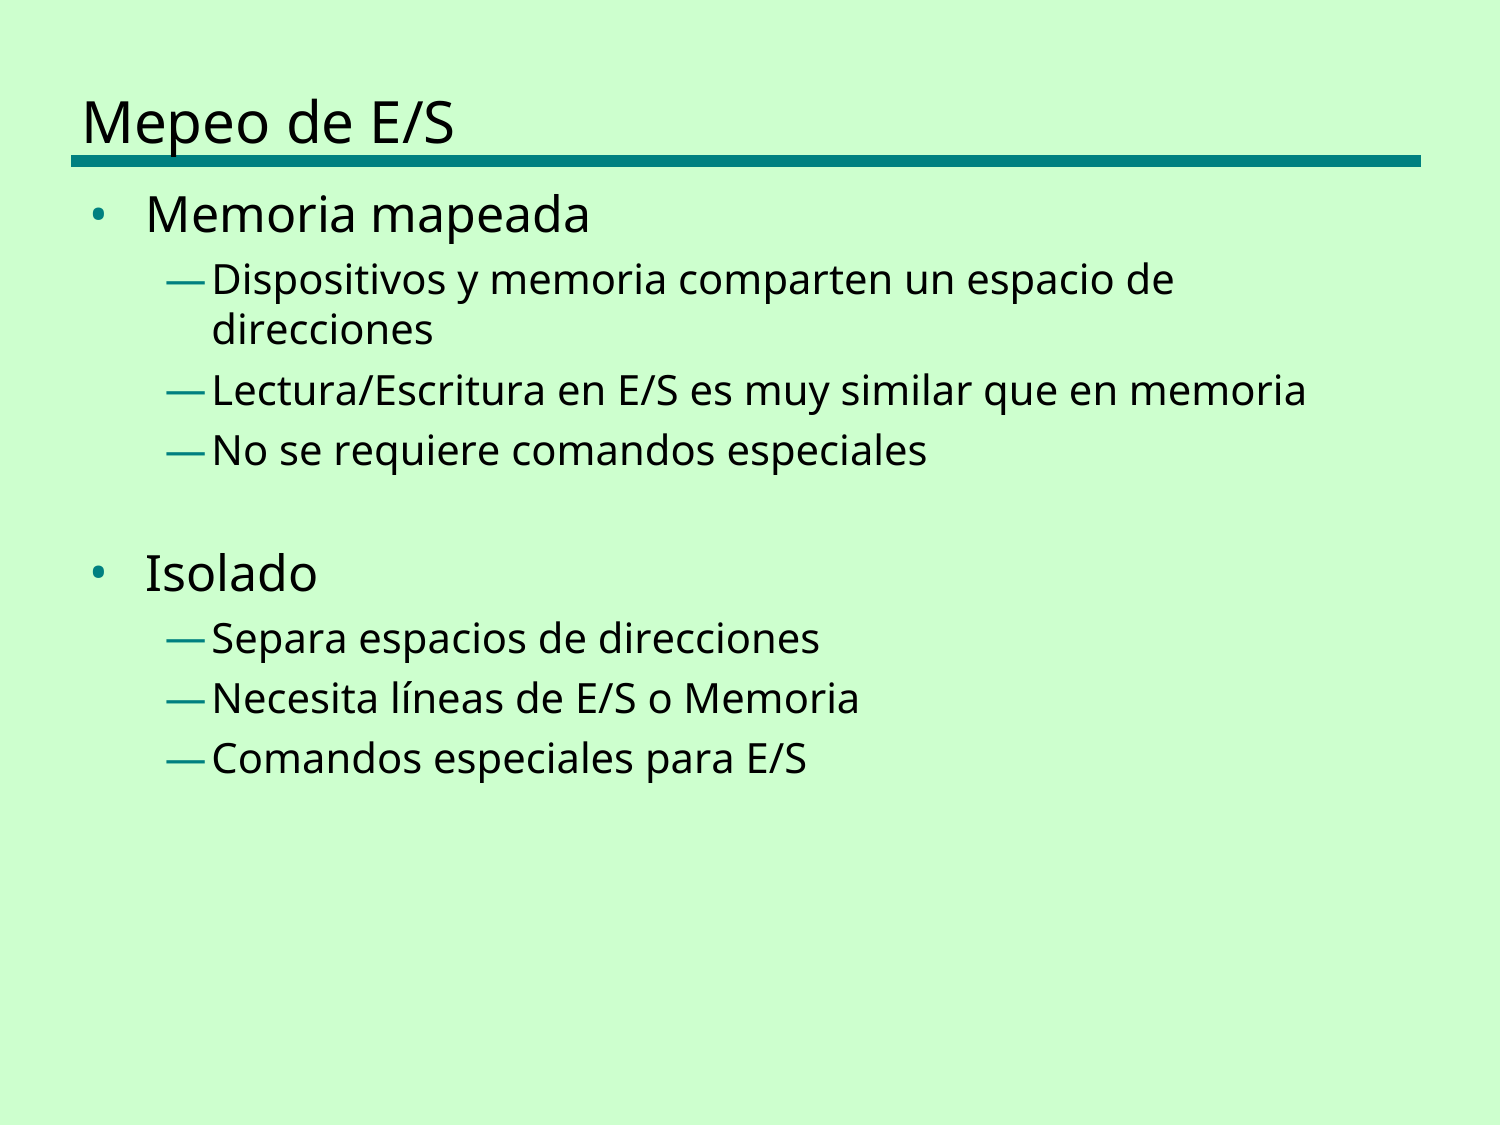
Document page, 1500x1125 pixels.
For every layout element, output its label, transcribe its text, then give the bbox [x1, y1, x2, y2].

title Mepeo de E/S [66, 24, 1413, 163]
list Memoria mapeada Dispositivos y memoria comparten un espacio de direcciones Lectura/Escritura en E/S es muy similar que en memoria No se requiere comandos especiales Isolado Separa espacios de direcciones Necesita líneas de E/S o Memoria Comandos especiales para E/S [74, 174, 1417, 1101]
